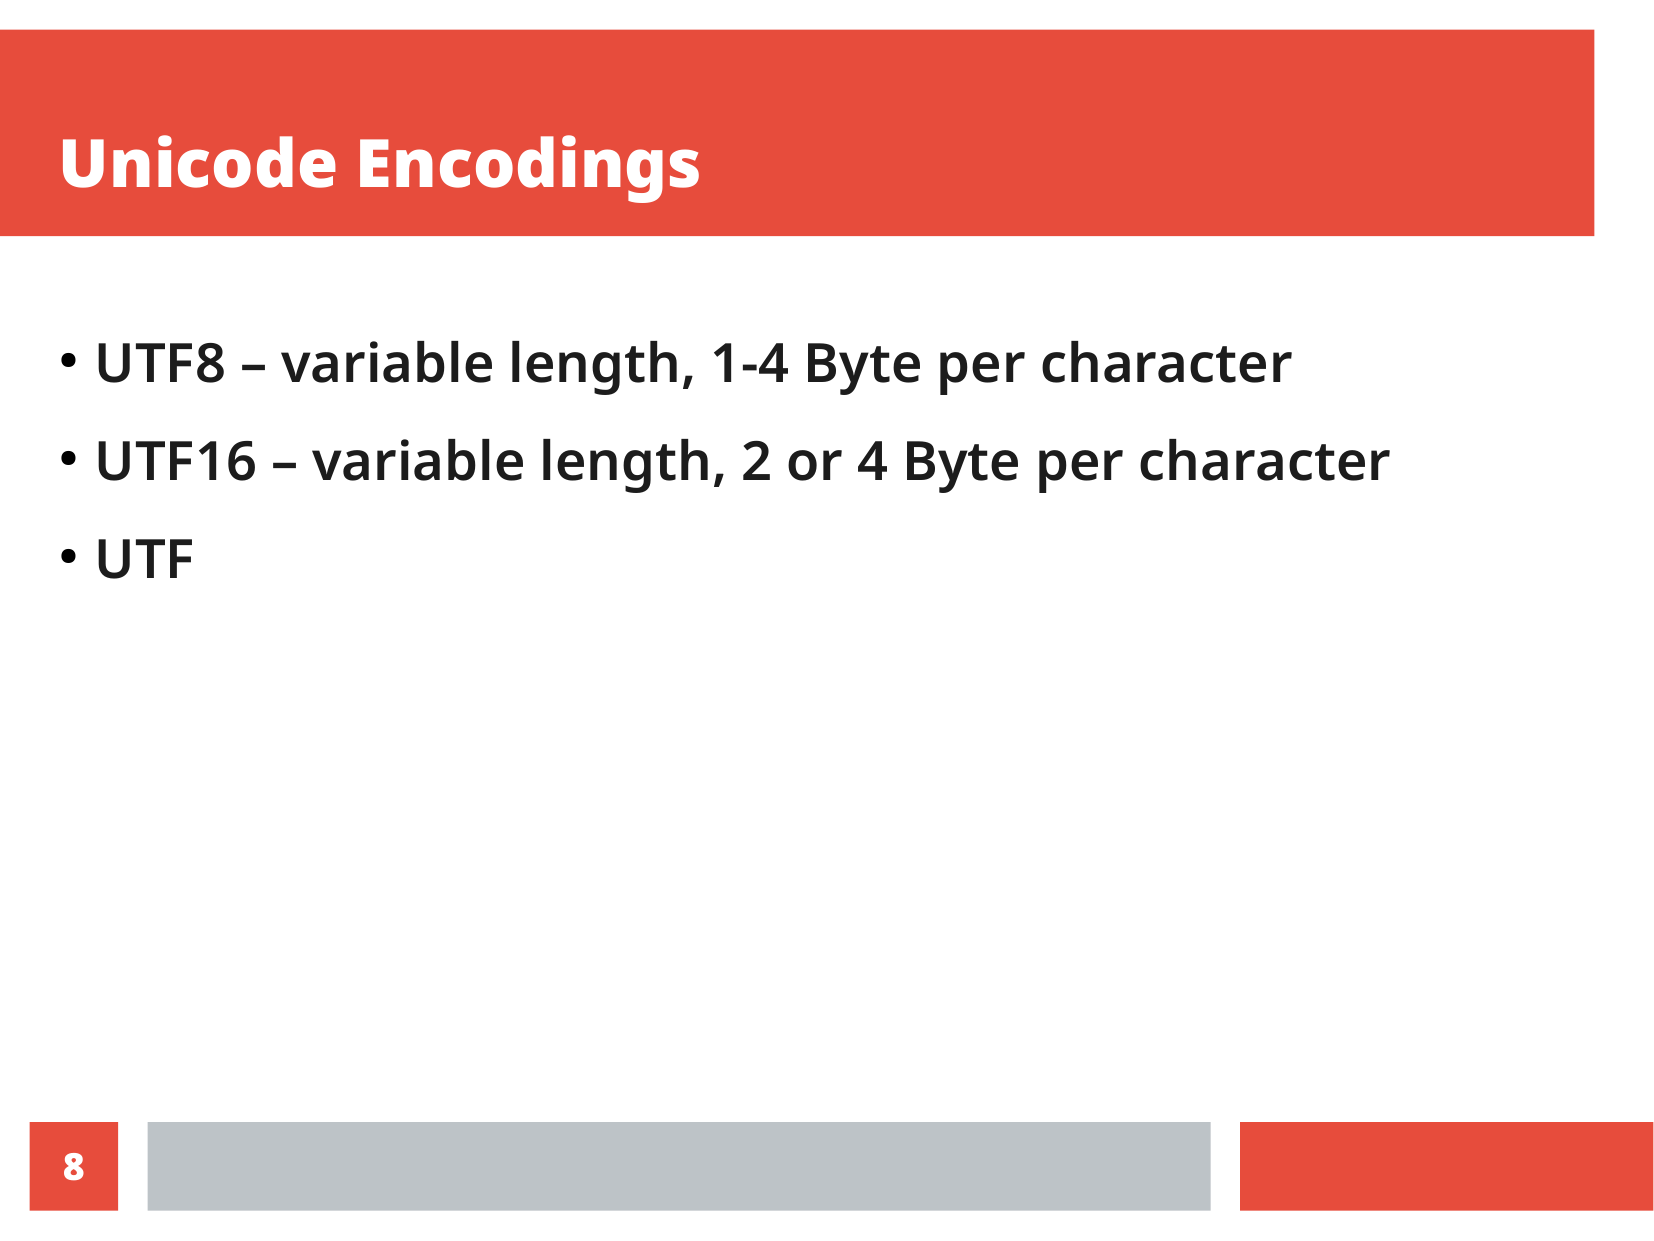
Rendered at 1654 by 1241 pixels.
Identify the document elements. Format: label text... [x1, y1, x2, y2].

list UTF8 – variable length, 1-4 Byte per character UTF16 – variable length, 2 or 4 Byte per character UTF [59, 324, 1565, 1093]
title Unicode Encodings [59, 59, 1595, 207]
